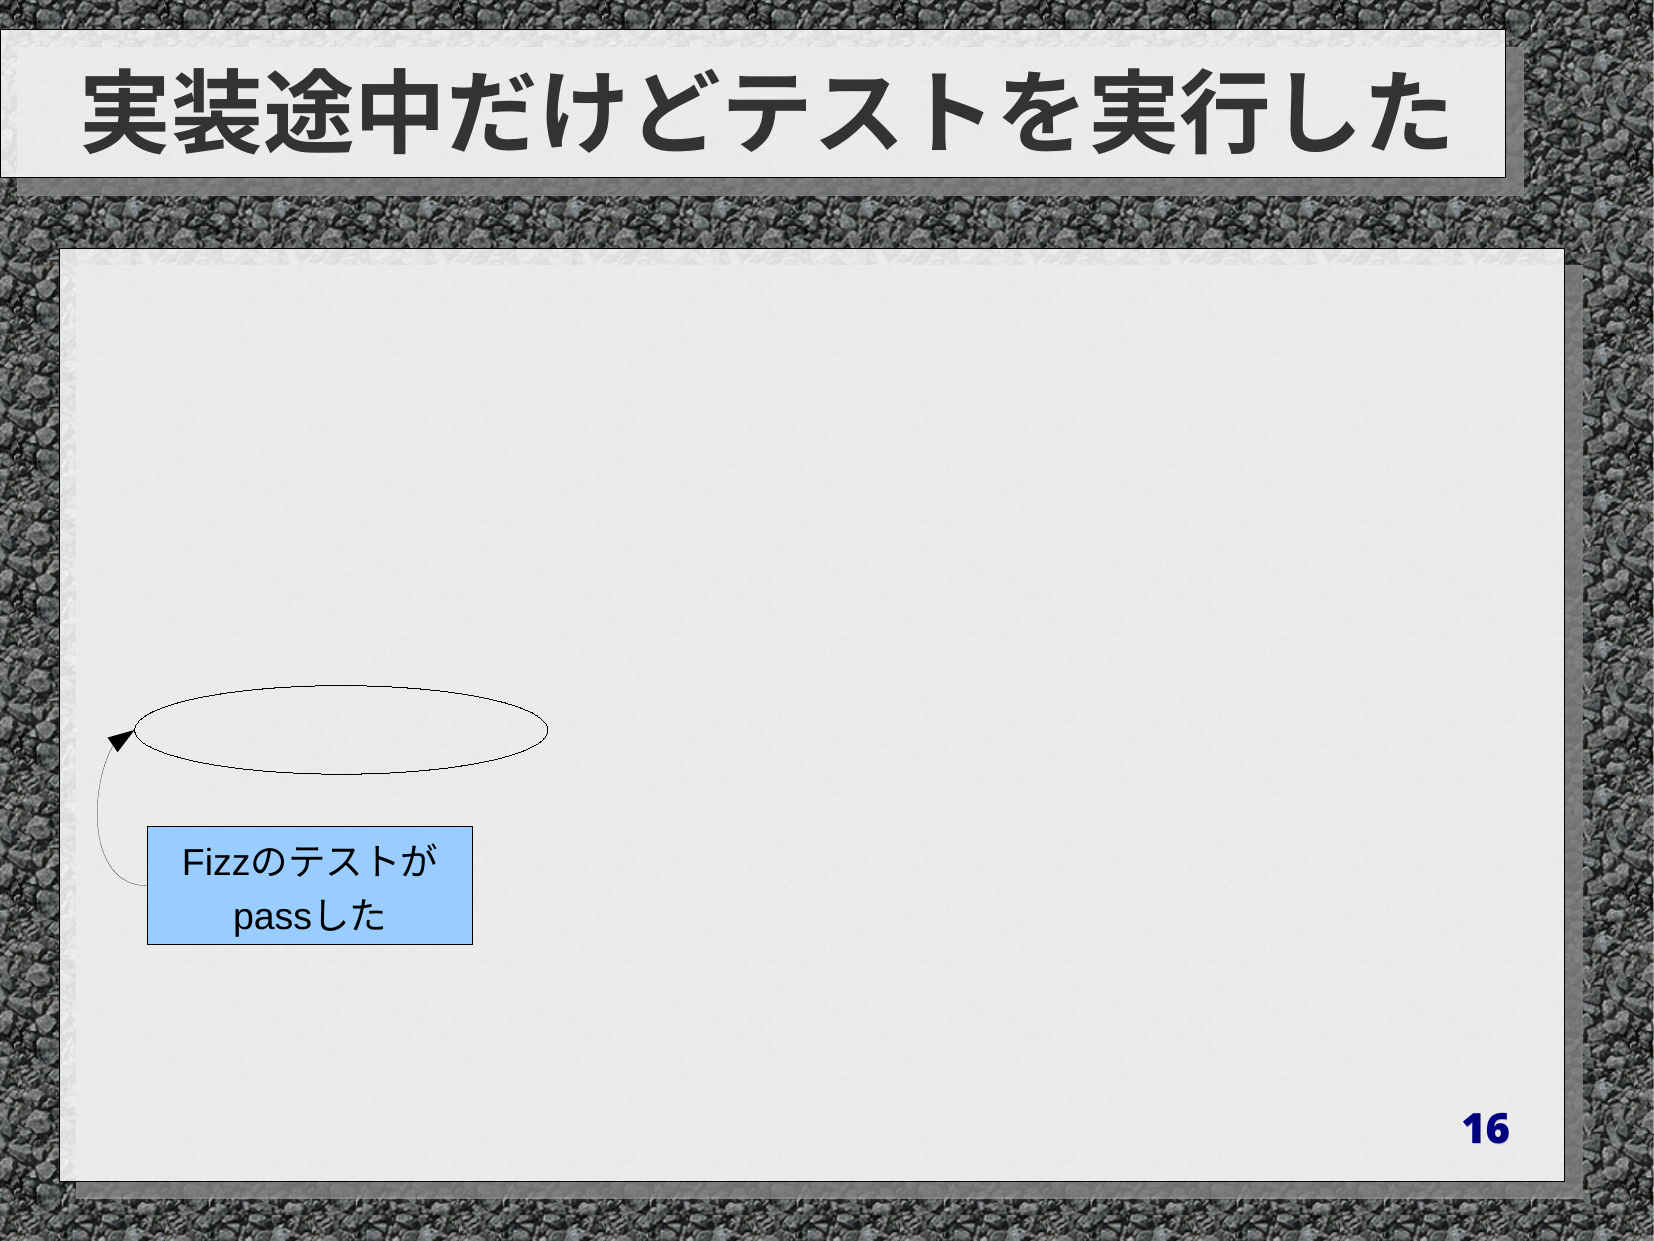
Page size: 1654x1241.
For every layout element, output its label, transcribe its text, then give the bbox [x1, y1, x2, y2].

title 実装途中だけどテストを実行した [29, 37, 1506, 176]
picture [0, 0, 1654, 1241]
text_box Fizzのテストが passした [147, 826, 473, 945]
